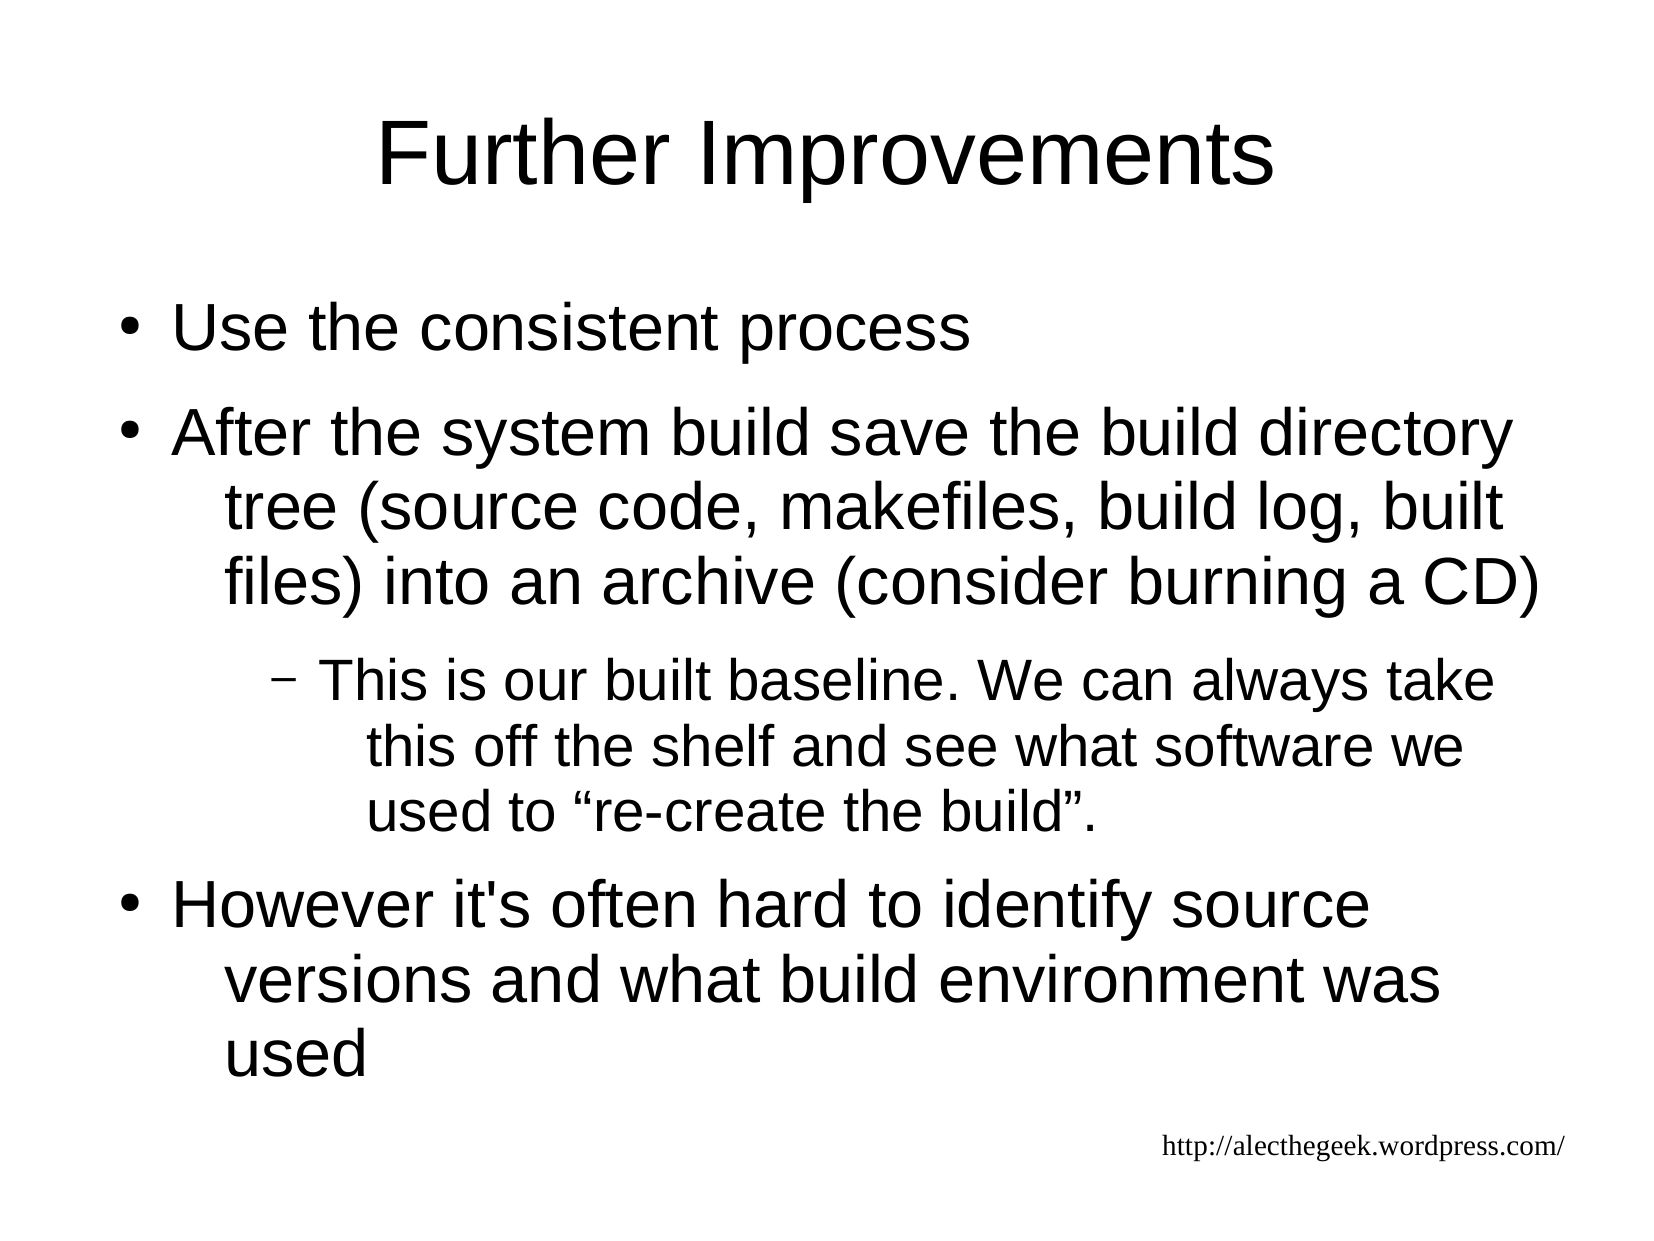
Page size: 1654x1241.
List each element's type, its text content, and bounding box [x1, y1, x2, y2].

title Further Improvements [82, 49, 1571, 257]
list Use the consistent process After the system build save the build directory tree (source code, makefiles, build log, built files) into an archive (consider burning a CD) This is our built baseline. We can always take this off the shelf and see what software we used to “re-create the build”. However it's often hard to identify source versions and what build environment was used [82, 290, 1571, 1109]
